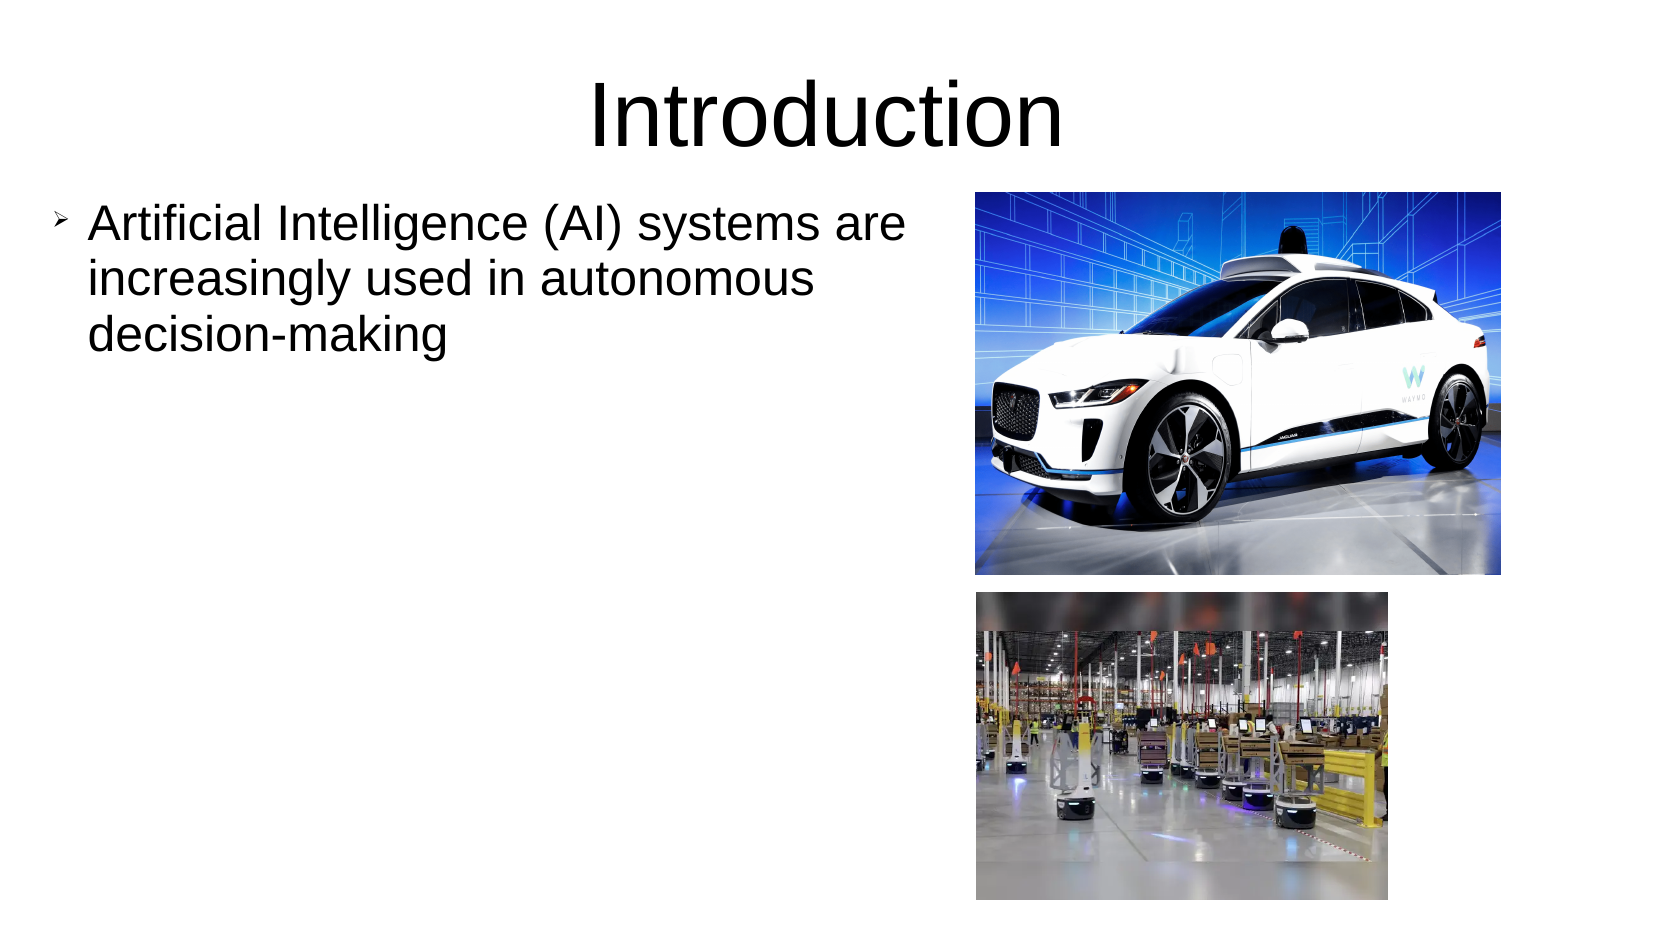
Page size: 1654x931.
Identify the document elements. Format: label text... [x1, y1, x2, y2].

picture [976, 592, 1388, 901]
title Introduction [82, 37, 1571, 193]
picture [976, 192, 1501, 575]
text_box Artificial Intelligence (AI) systems are increasingly used in autonomous decision-making [37, 187, 976, 863]
